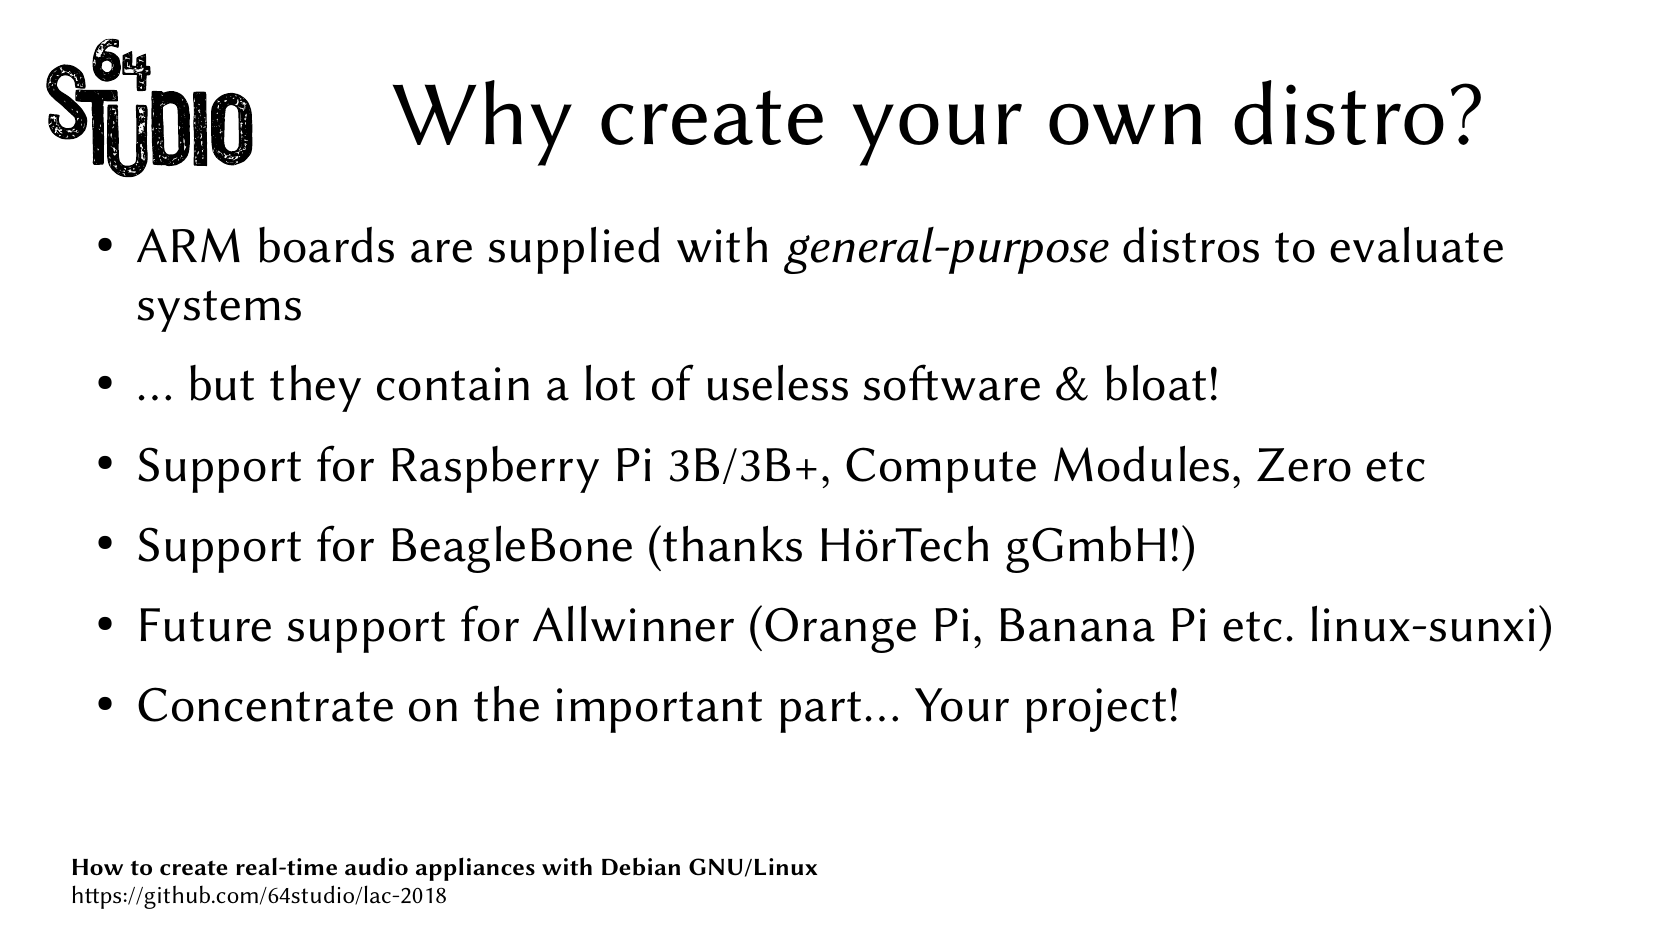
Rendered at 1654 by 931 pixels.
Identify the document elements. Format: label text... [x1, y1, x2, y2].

list ARM boards are supplied with general-purpose distros to evaluate systems … but they contain a lot of useless software & bloat! Support for Raspberry Pi 3B/3B+, Compute Modules, Zero etc Support for BeagleBone (thanks HörTech gGmbH!) Future support for Allwinner (Orange Pi, Banana Pi etc. linux-sunxi) Concentrate on the important part… Your project! [82, 217, 1571, 758]
title Why create your own distro? [307, 37, 1571, 193]
